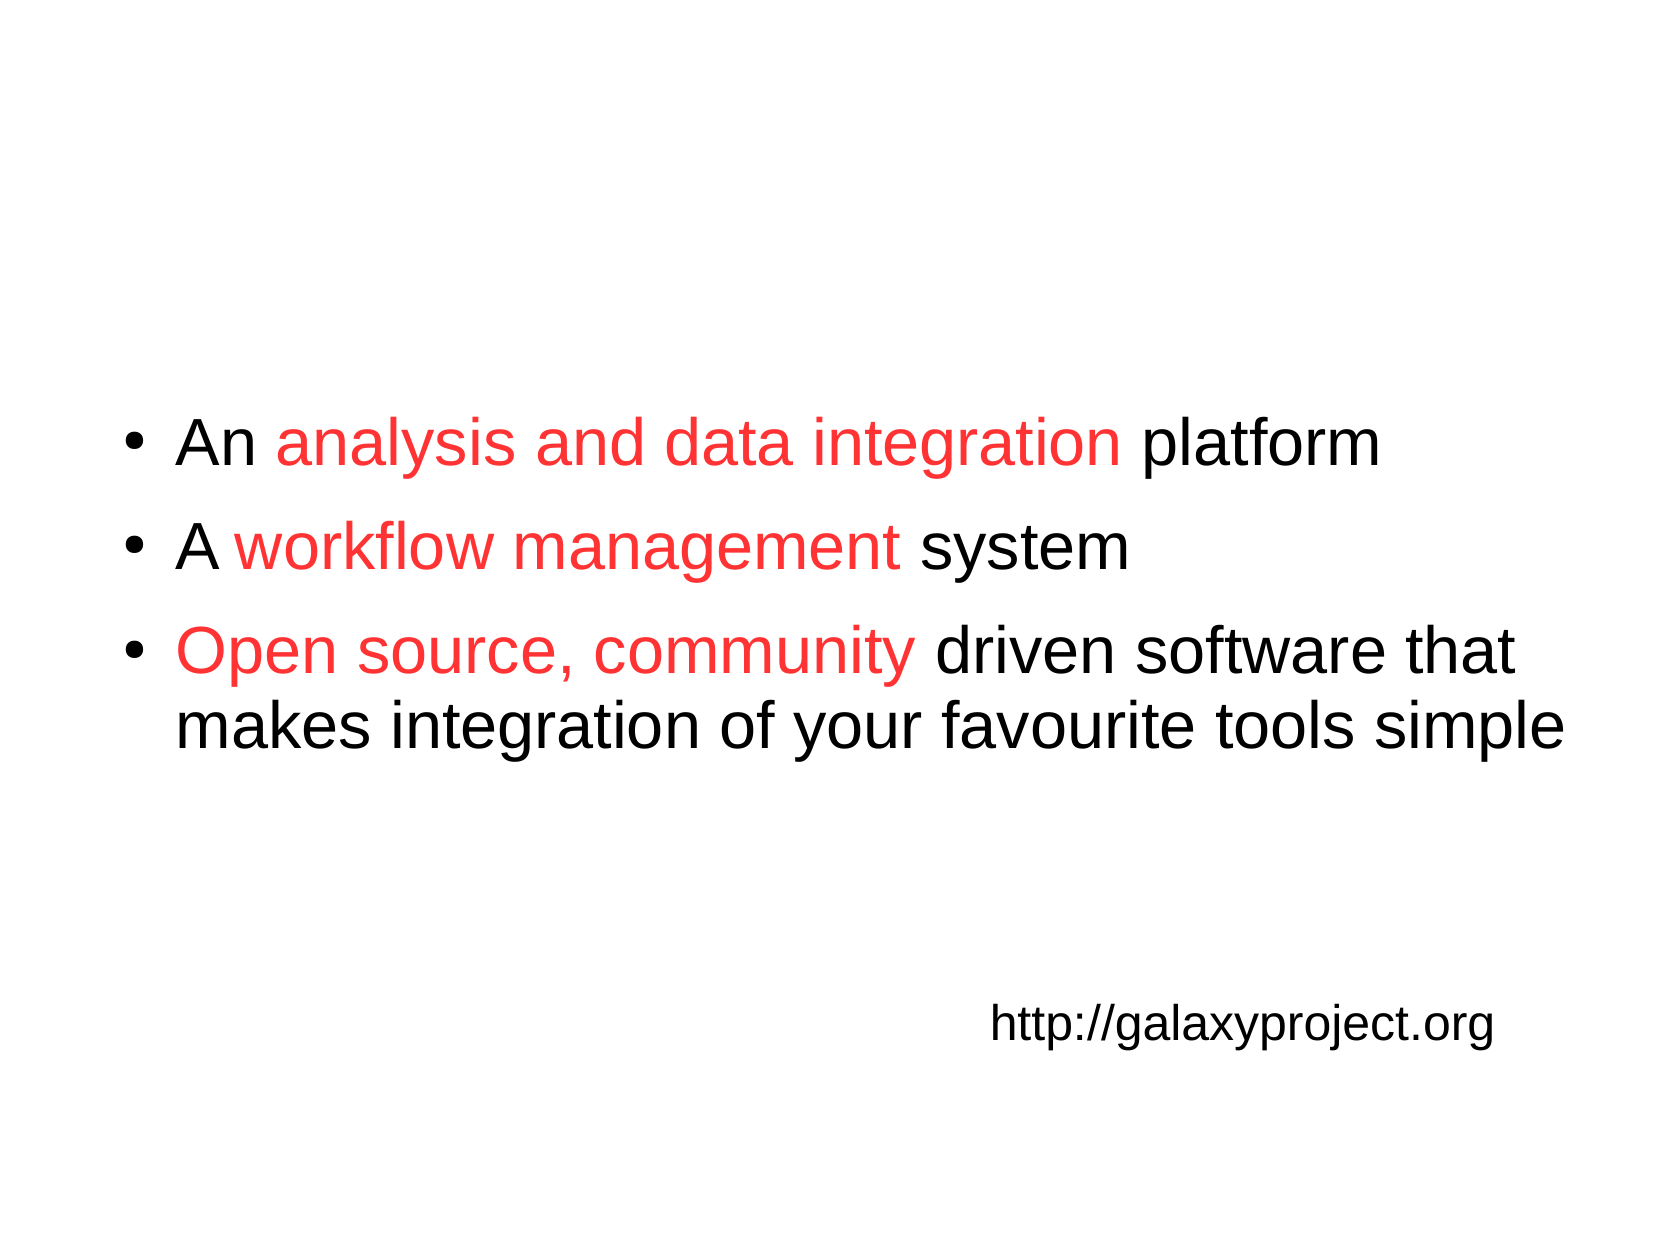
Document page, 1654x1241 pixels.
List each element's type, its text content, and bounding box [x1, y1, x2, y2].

list An analysis and data integration platform A workflow management system Open source, community driven software that makes integration of your favourite tools simple [105, 405, 1594, 790]
text_box http://galaxyproject.org [975, 987, 1561, 1059]
